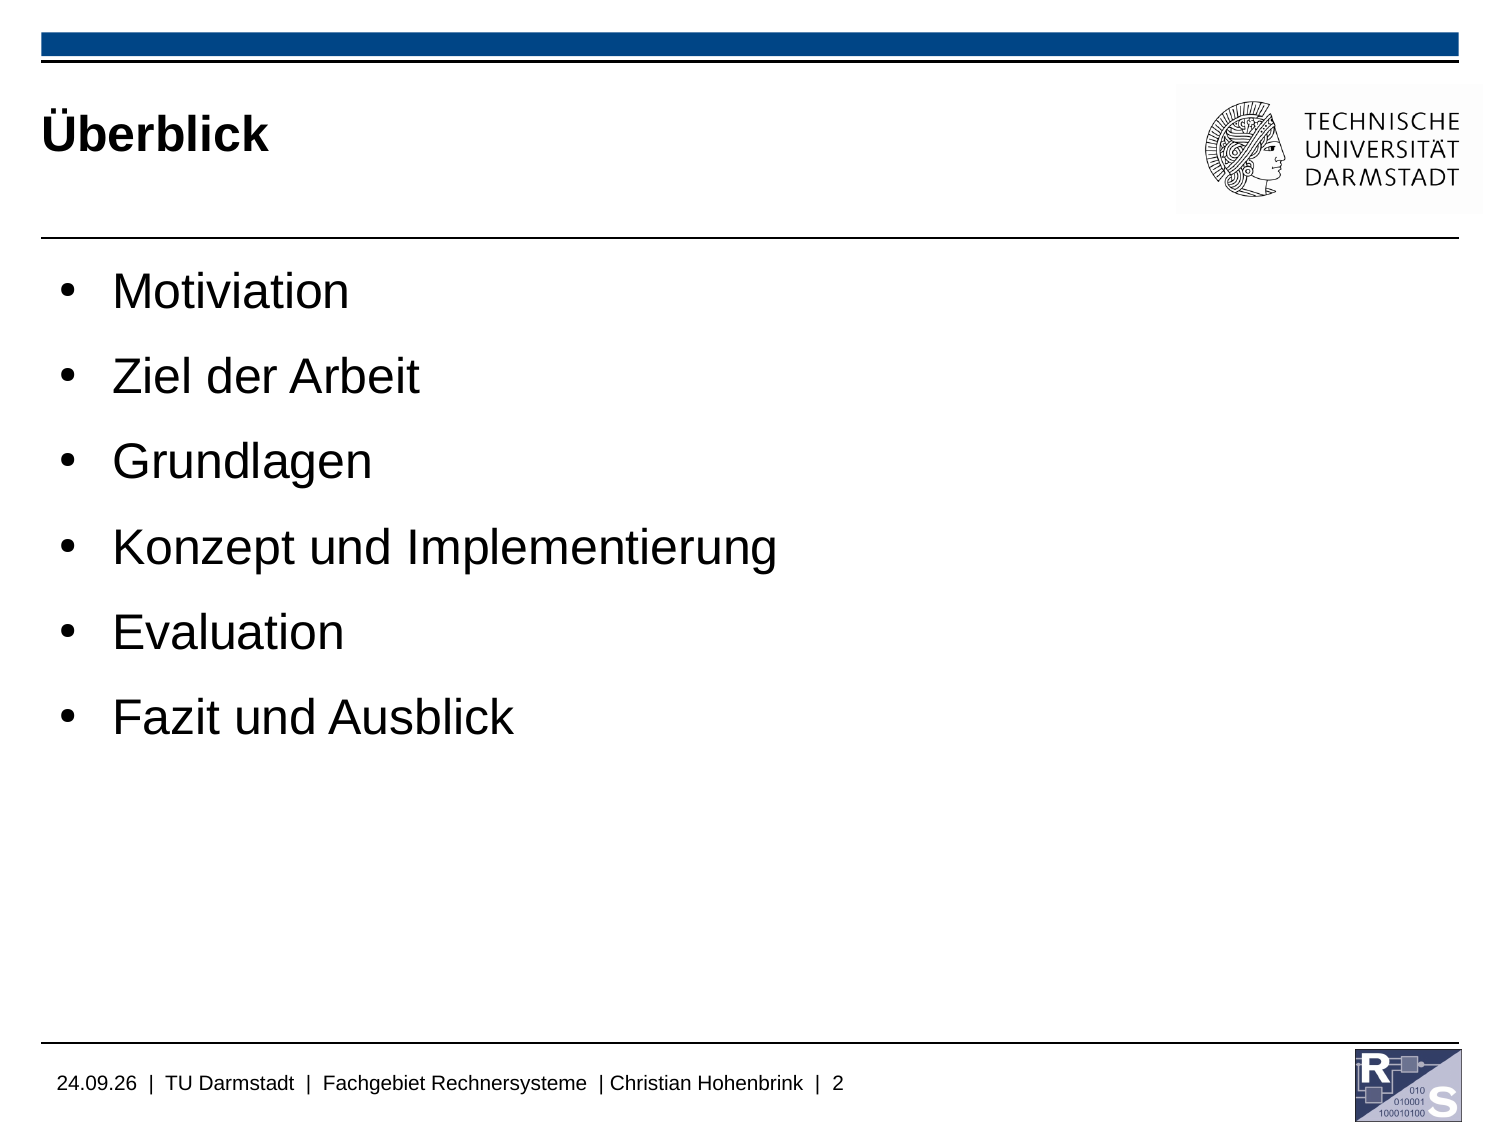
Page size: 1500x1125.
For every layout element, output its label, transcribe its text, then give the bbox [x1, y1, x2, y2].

list Motiviation Ziel der Arbeit Grundlagen Konzept und Implementierung Evaluation Fazit und Ausblick [41, 263, 1455, 1032]
picture [1355, 1049, 1462, 1122]
title Überblick [41, 58, 1131, 209]
